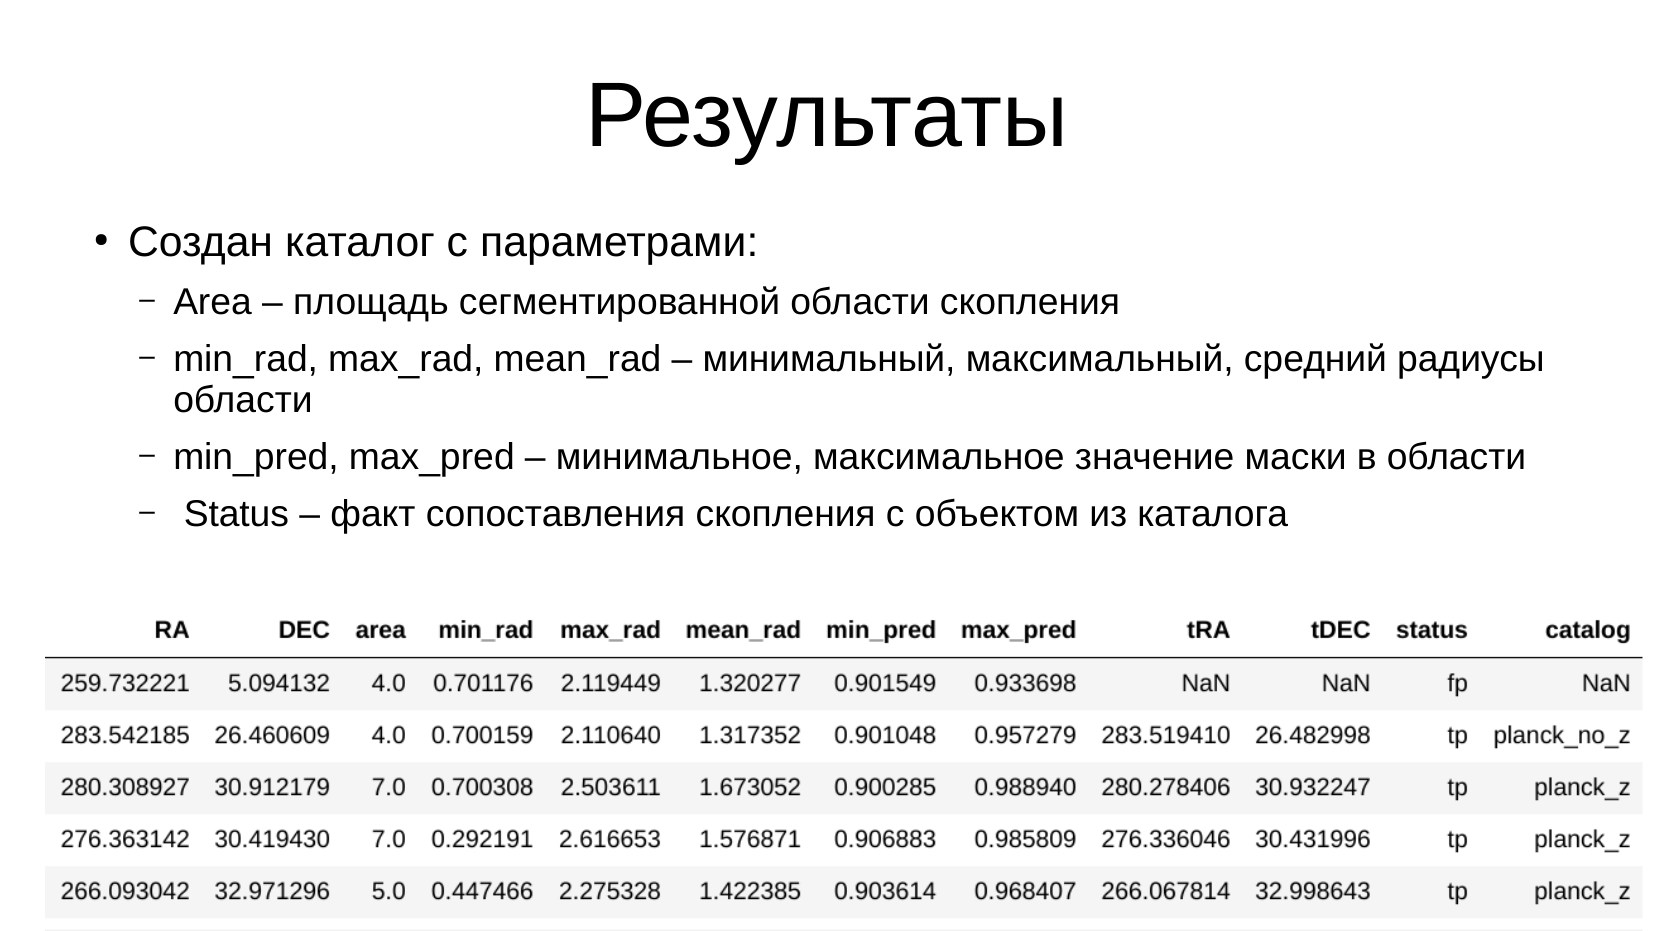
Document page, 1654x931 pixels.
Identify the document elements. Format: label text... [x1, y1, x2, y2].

title Результаты [82, 37, 1571, 193]
list Создан каталог с параметрами: Area – площадь сегментированной области скопления min_rad, max_rad, mean_rad – минимальный, максимальный, средний радиусы области min_pred, max_pred – минимальное, максимальное значение маски в области Status – факт сопоставления скопления с объектом из каталога [82, 217, 1571, 571]
picture [45, 581, 1654, 931]
